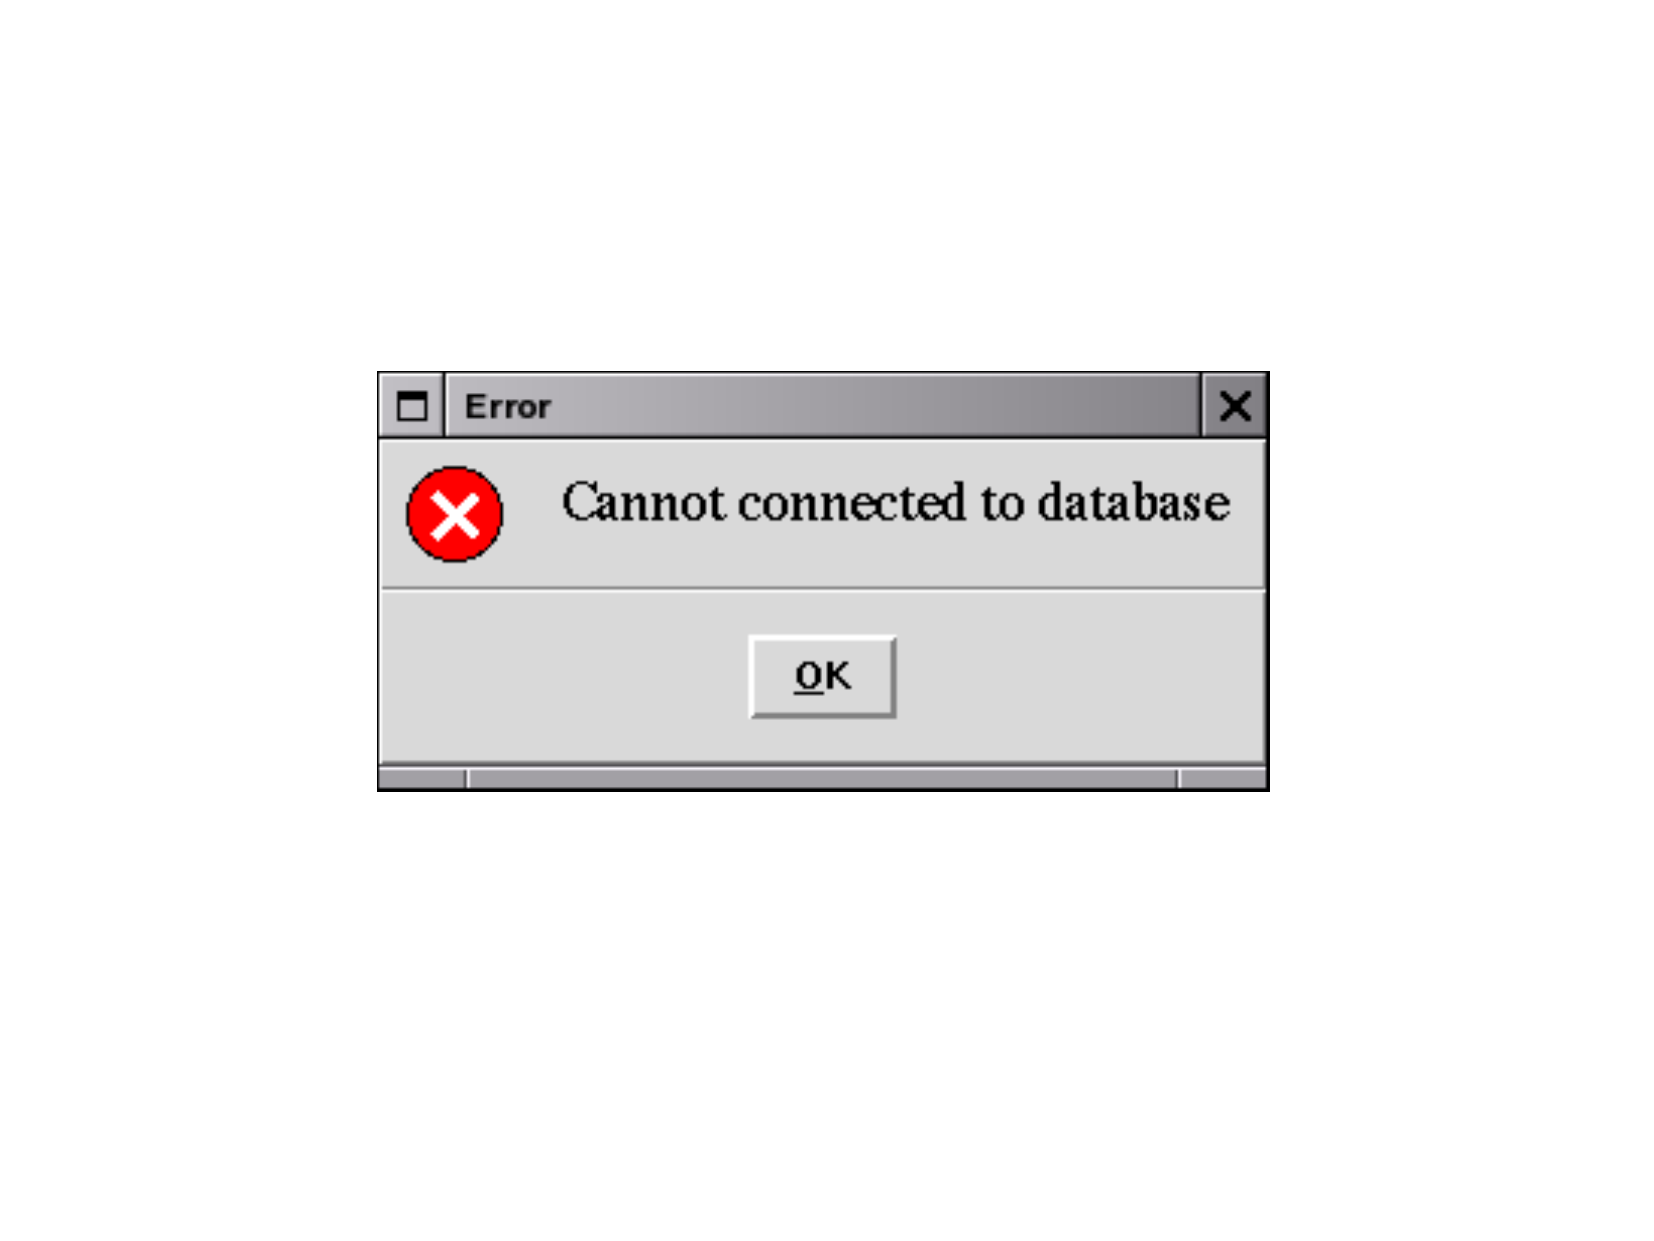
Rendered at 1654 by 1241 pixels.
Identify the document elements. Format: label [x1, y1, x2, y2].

picture [377, 371, 1270, 792]
